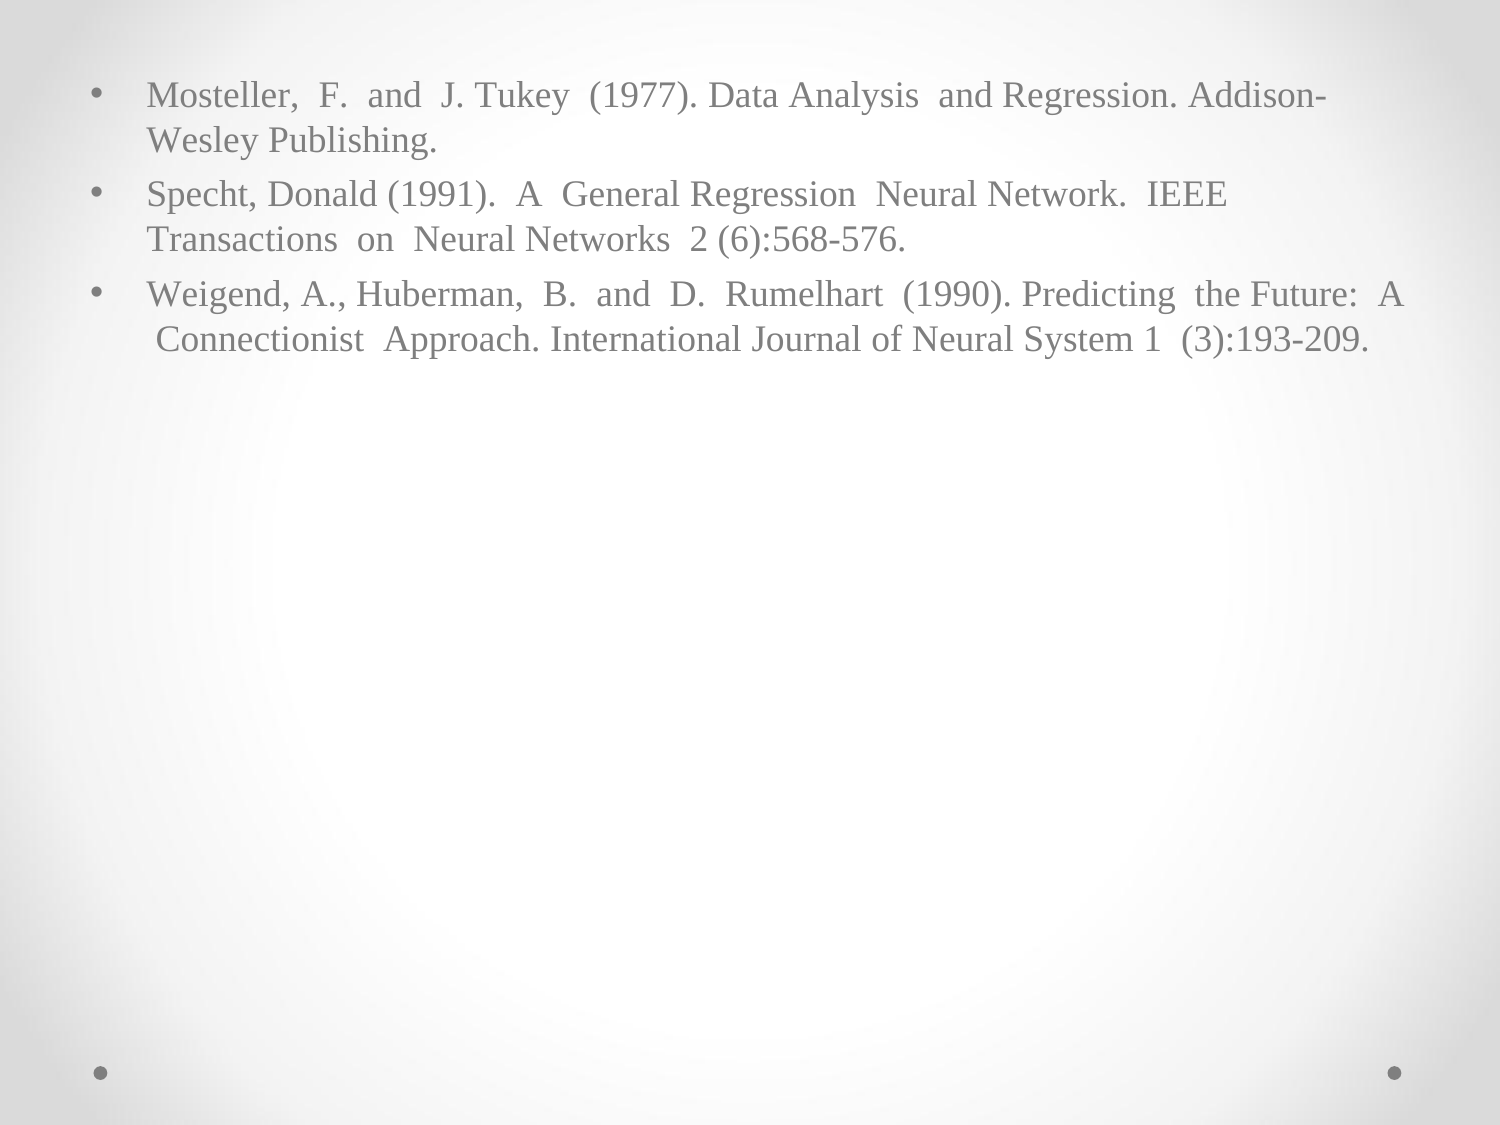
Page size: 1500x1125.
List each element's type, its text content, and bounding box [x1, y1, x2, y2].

picture [0, 0, 1500, 1125]
list Mosteller, F. and J. Tukey (1977). Data Analysis and Regression. Addison- Wesley Publishing. Specht, Donald (1991). A General Regression Neural Network. IEEE Transactions on Neural Networks 2 (6):568-576. Weigend, A., Huberman, B. and D. Rumelhart (1990). Predicting the Future: A Connectionist Approach. International Journal of Neural System 1 (3):193-209. [75, 62, 1426, 1005]
